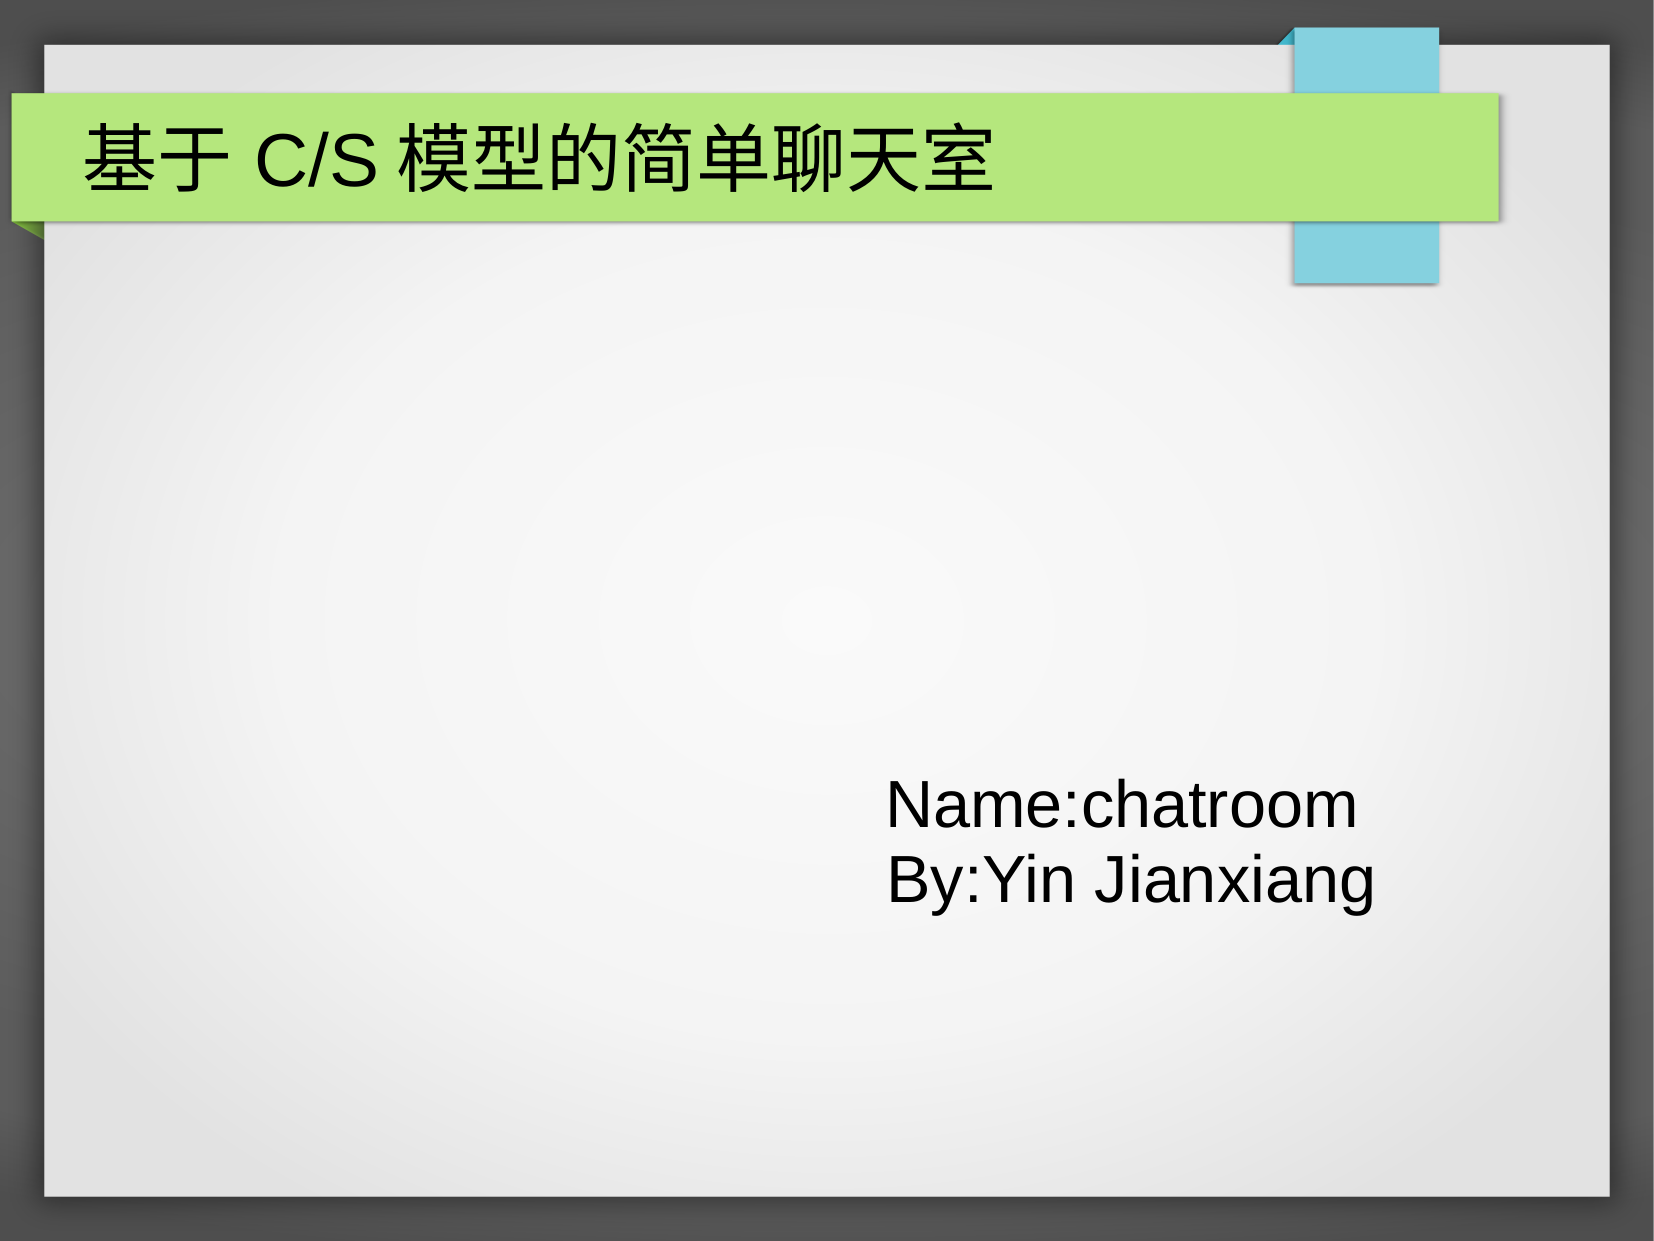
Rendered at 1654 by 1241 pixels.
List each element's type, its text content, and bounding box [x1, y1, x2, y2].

subtitle Name:chatroom By:Yin Jianxiang [82, 295, 1571, 1015]
title 基于C/S模型的简单聊天室 [82, 94, 1264, 213]
picture [0, 0, 1654, 1241]
